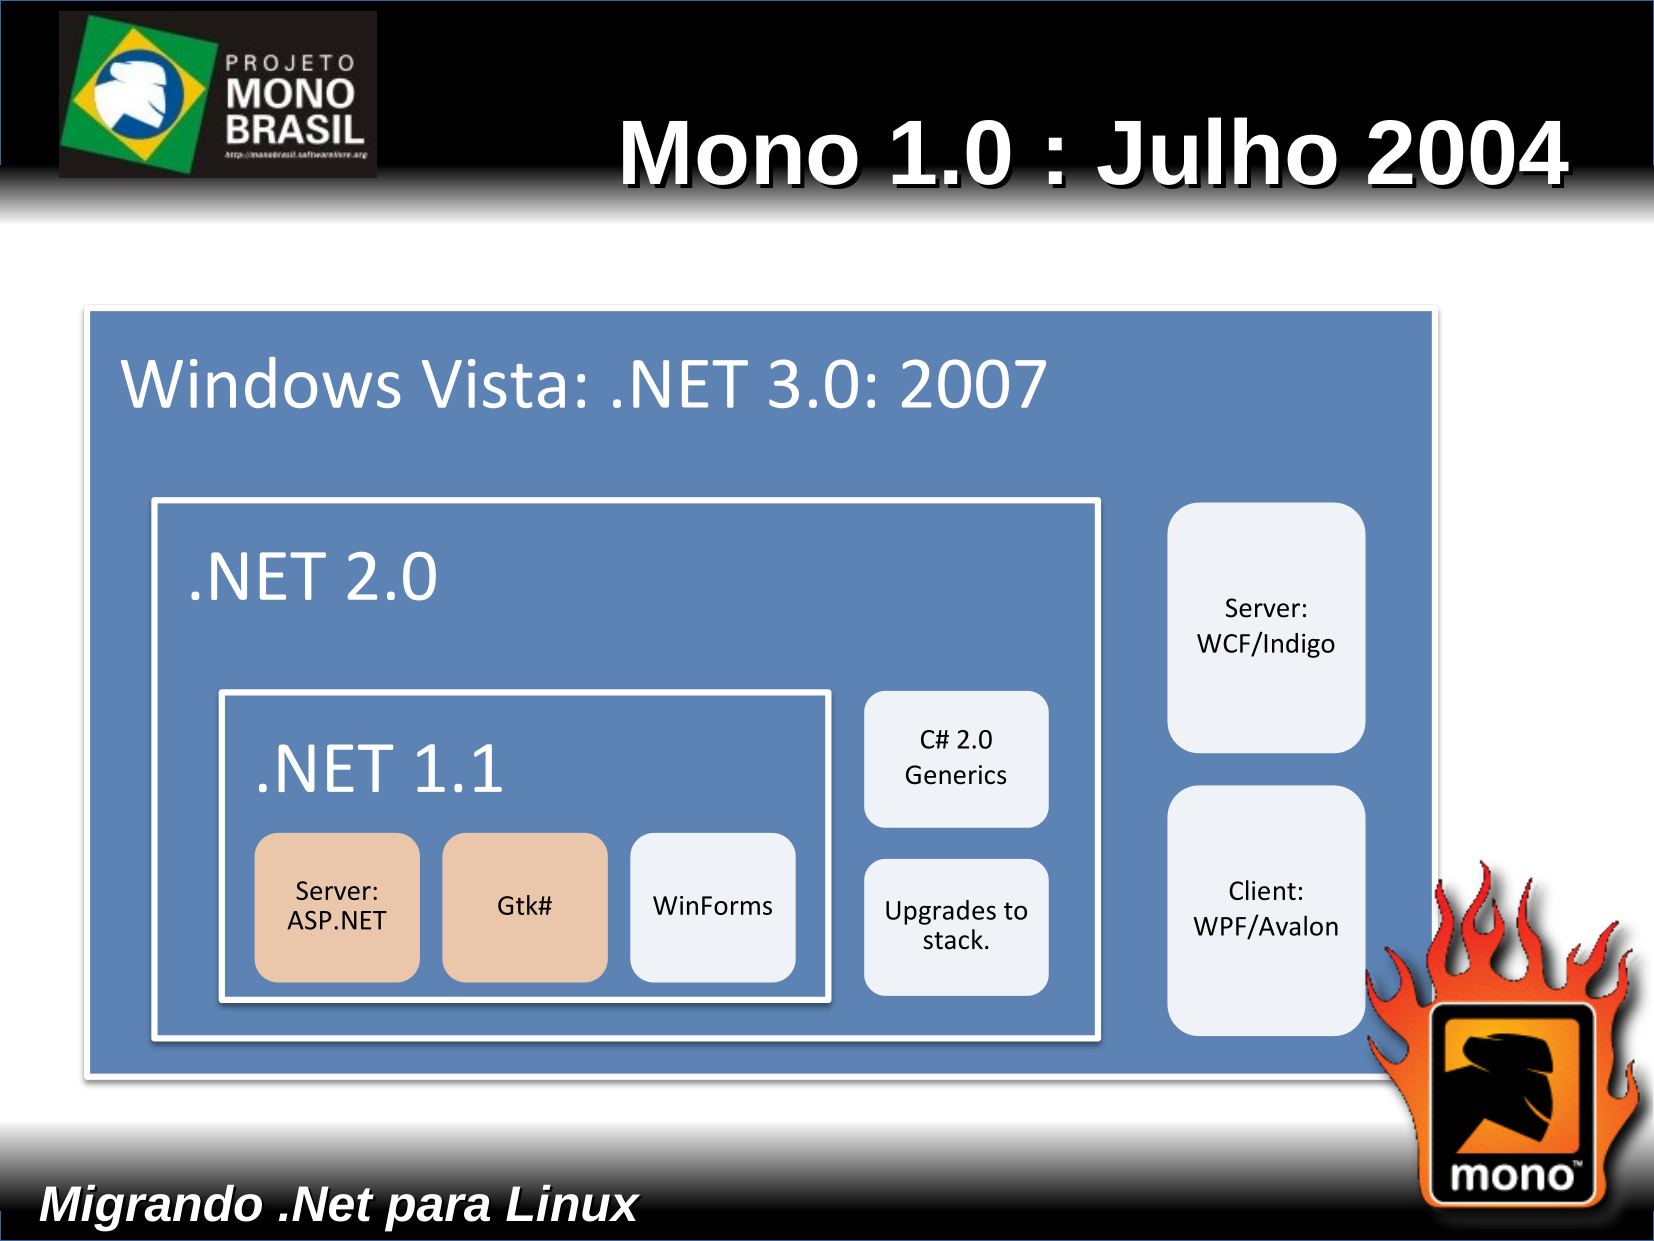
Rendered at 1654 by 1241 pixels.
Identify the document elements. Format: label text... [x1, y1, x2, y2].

title Mono 1.0 : Julho 2004 [82, 49, 1571, 257]
picture [59, 11, 377, 178]
text_box Migrando .Net para Linux [24, 1168, 547, 1241]
picture [73, 300, 1654, 1241]
